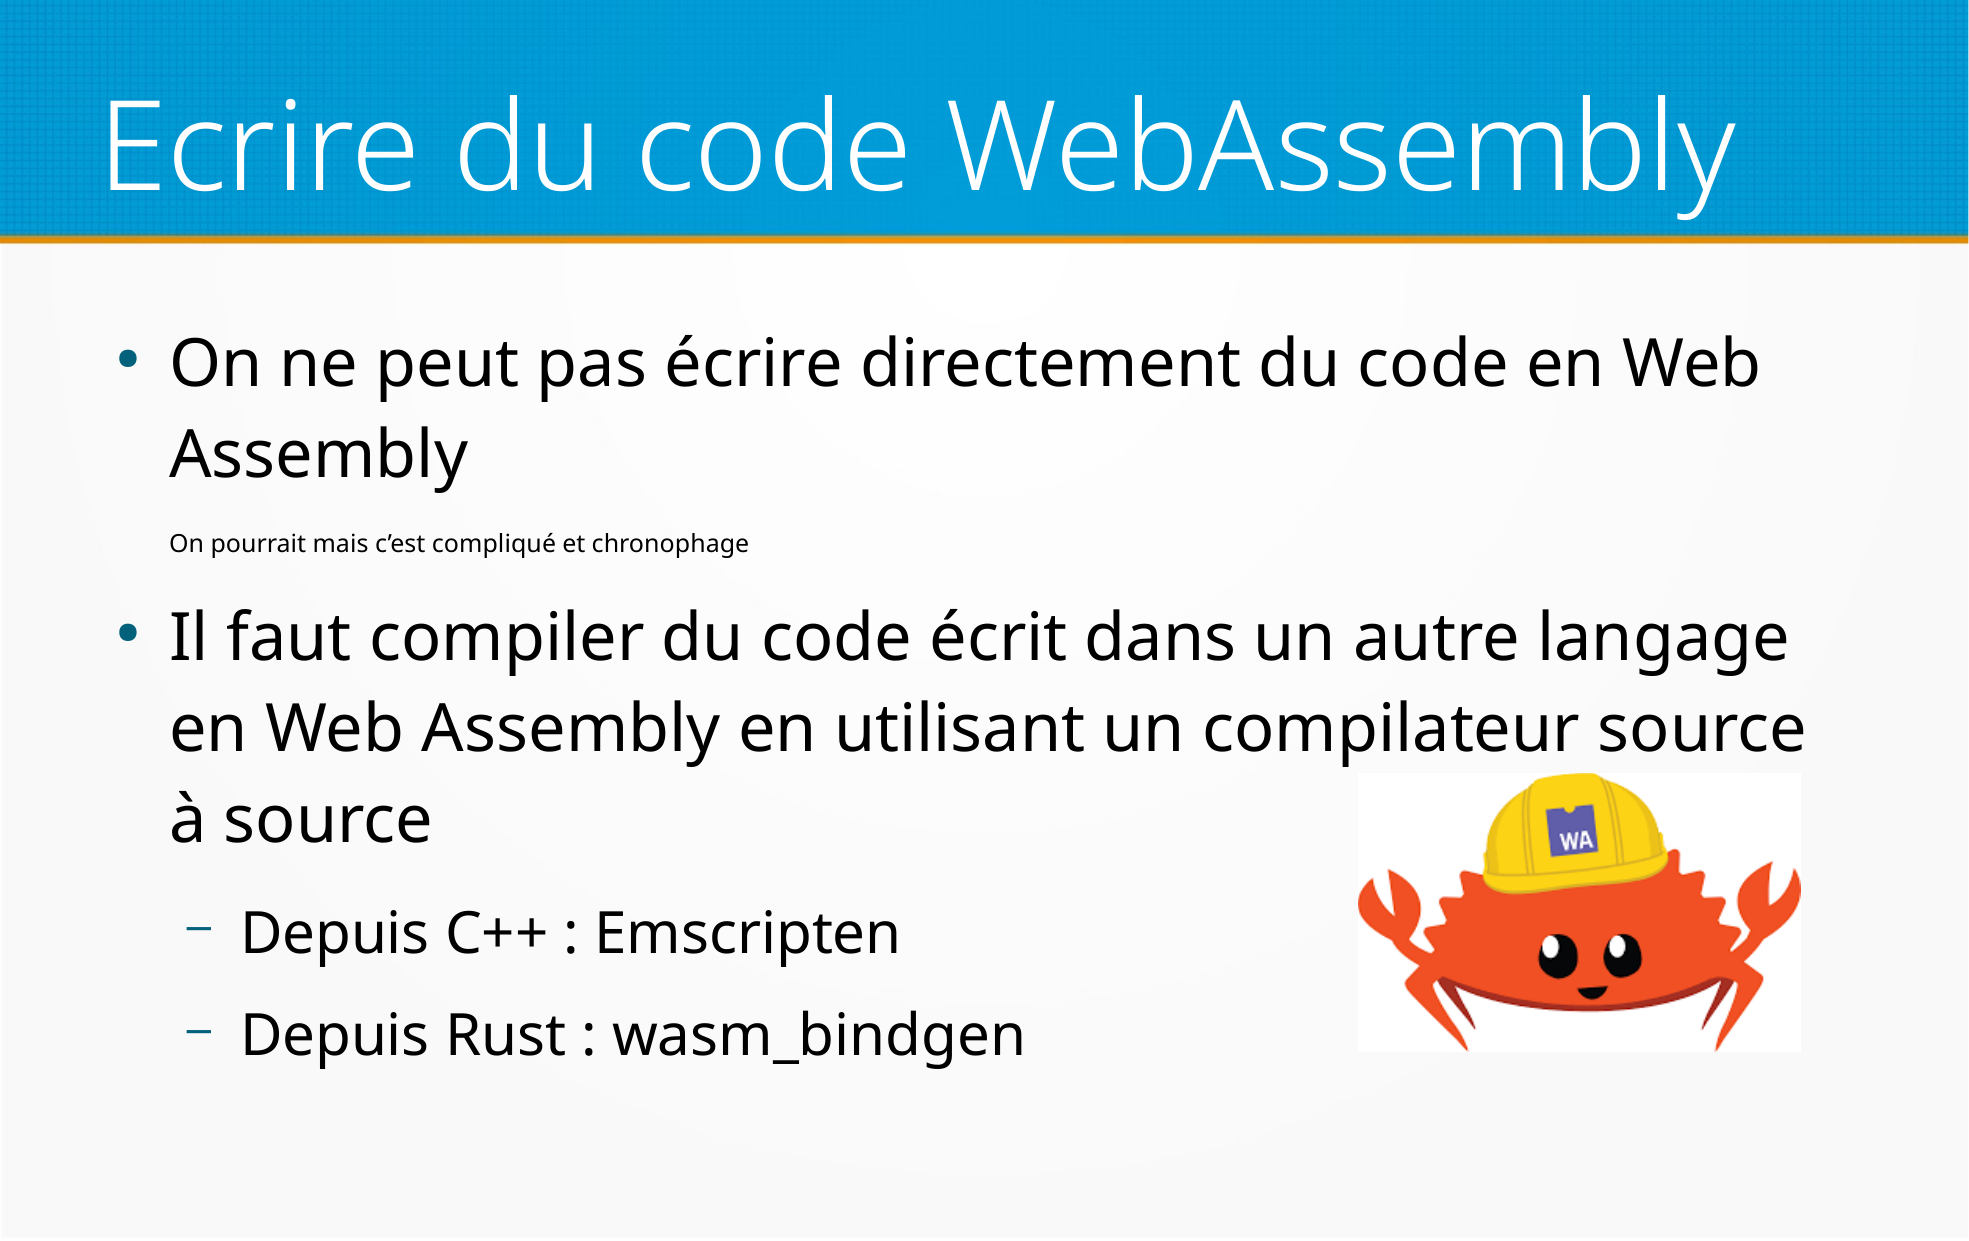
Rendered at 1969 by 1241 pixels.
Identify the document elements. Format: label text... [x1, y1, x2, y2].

title Ecrire du code WebAssembly [98, 19, 1870, 227]
list On ne peut pas écrire directement du code en Web Assembly On pourrait mais c’est compliqué et chronophage Il faut compiler du code écrit dans un autre langage en Web Assembly en utilisant un compilateur source à source Depuis C++ : Emscripten Depuis Rust : wasm_bindgen [98, 315, 1861, 1081]
picture [0, 233, 1969, 1241]
